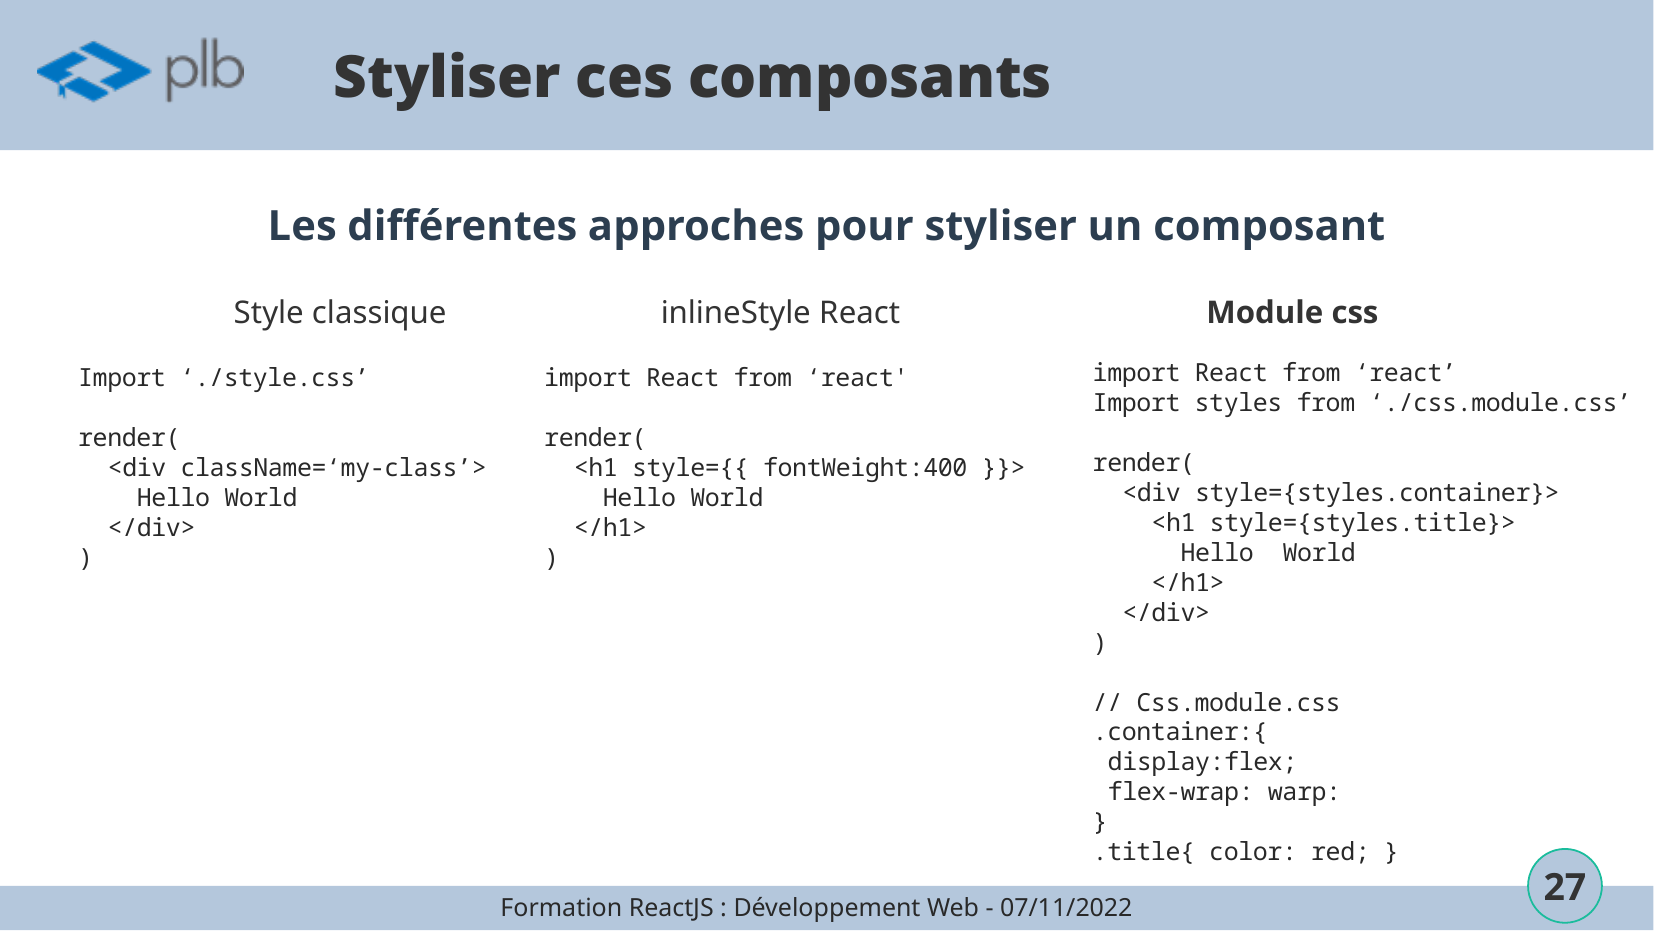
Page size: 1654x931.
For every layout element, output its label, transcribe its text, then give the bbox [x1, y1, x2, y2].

title Styliser ces composants [333, 0, 1613, 151]
text_box Formation ReactJS : Développement Web - 07/11/2022 [461, 888, 1173, 926]
text_box Les différentes approches pour styliser un composant [59, 195, 1595, 238]
text_box Import ‘./style.css’ render( <div className=‘my-class’> Hello World </div> ) [63, 354, 526, 629]
picture [37, 33, 244, 113]
text_box import React from ‘react' render( <h1 style={{ fontWeight:400 }}> Hello World </h1> ) [529, 354, 1072, 591]
text_box import React from ‘react’ Import styles from ‘./css.module.css’ render( <div style={styles.container}> <h1 style={styles.title}> Hello World </h1> </div> ) // Css.module.css .container:{ display:flex; flex-wrap: warp: } .title{ color: red; } [1077, 349, 1654, 900]
text_box Style classique inlineStyle React Module css [29, 289, 1583, 350]
